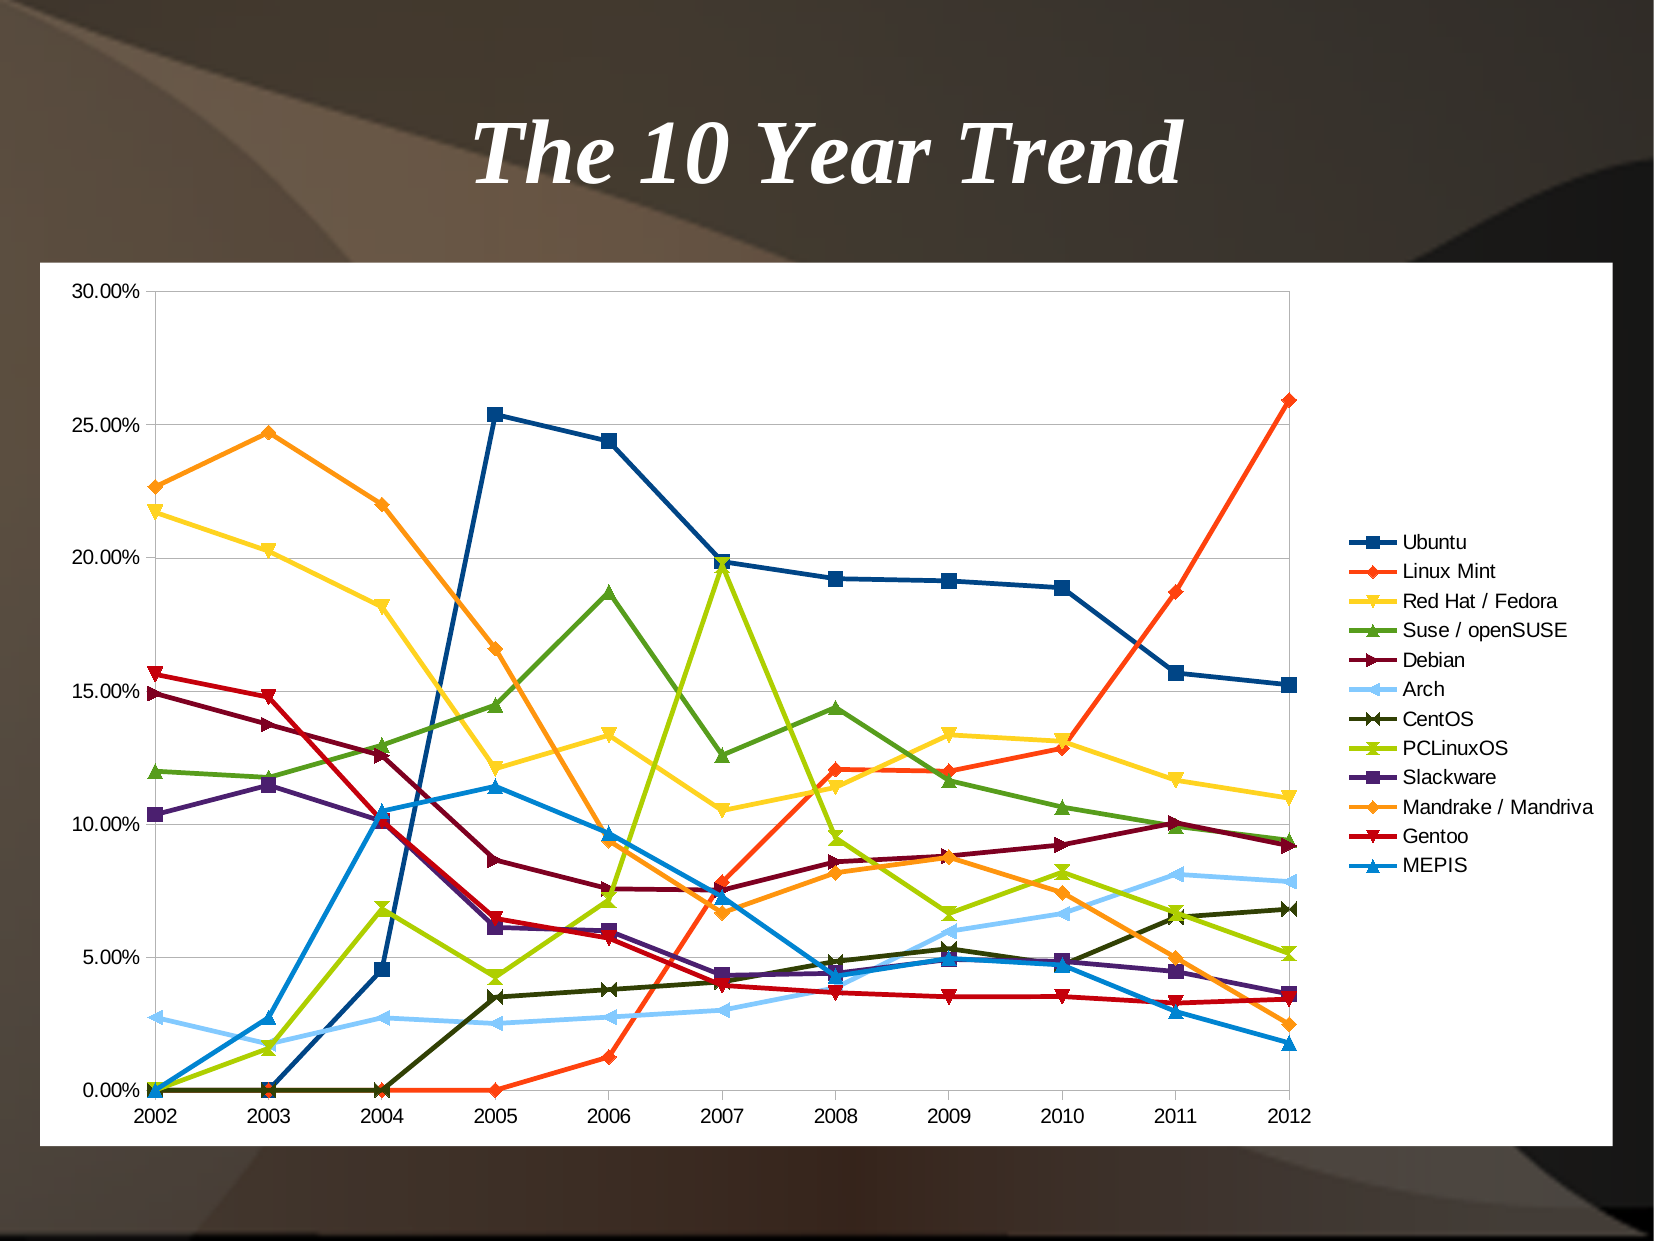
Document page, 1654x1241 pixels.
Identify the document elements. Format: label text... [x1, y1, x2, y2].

picture [0, 0, 1654, 1241]
title The 10 Year Trend [82, 56, 1571, 250]
chart [40, 262, 1613, 1147]
